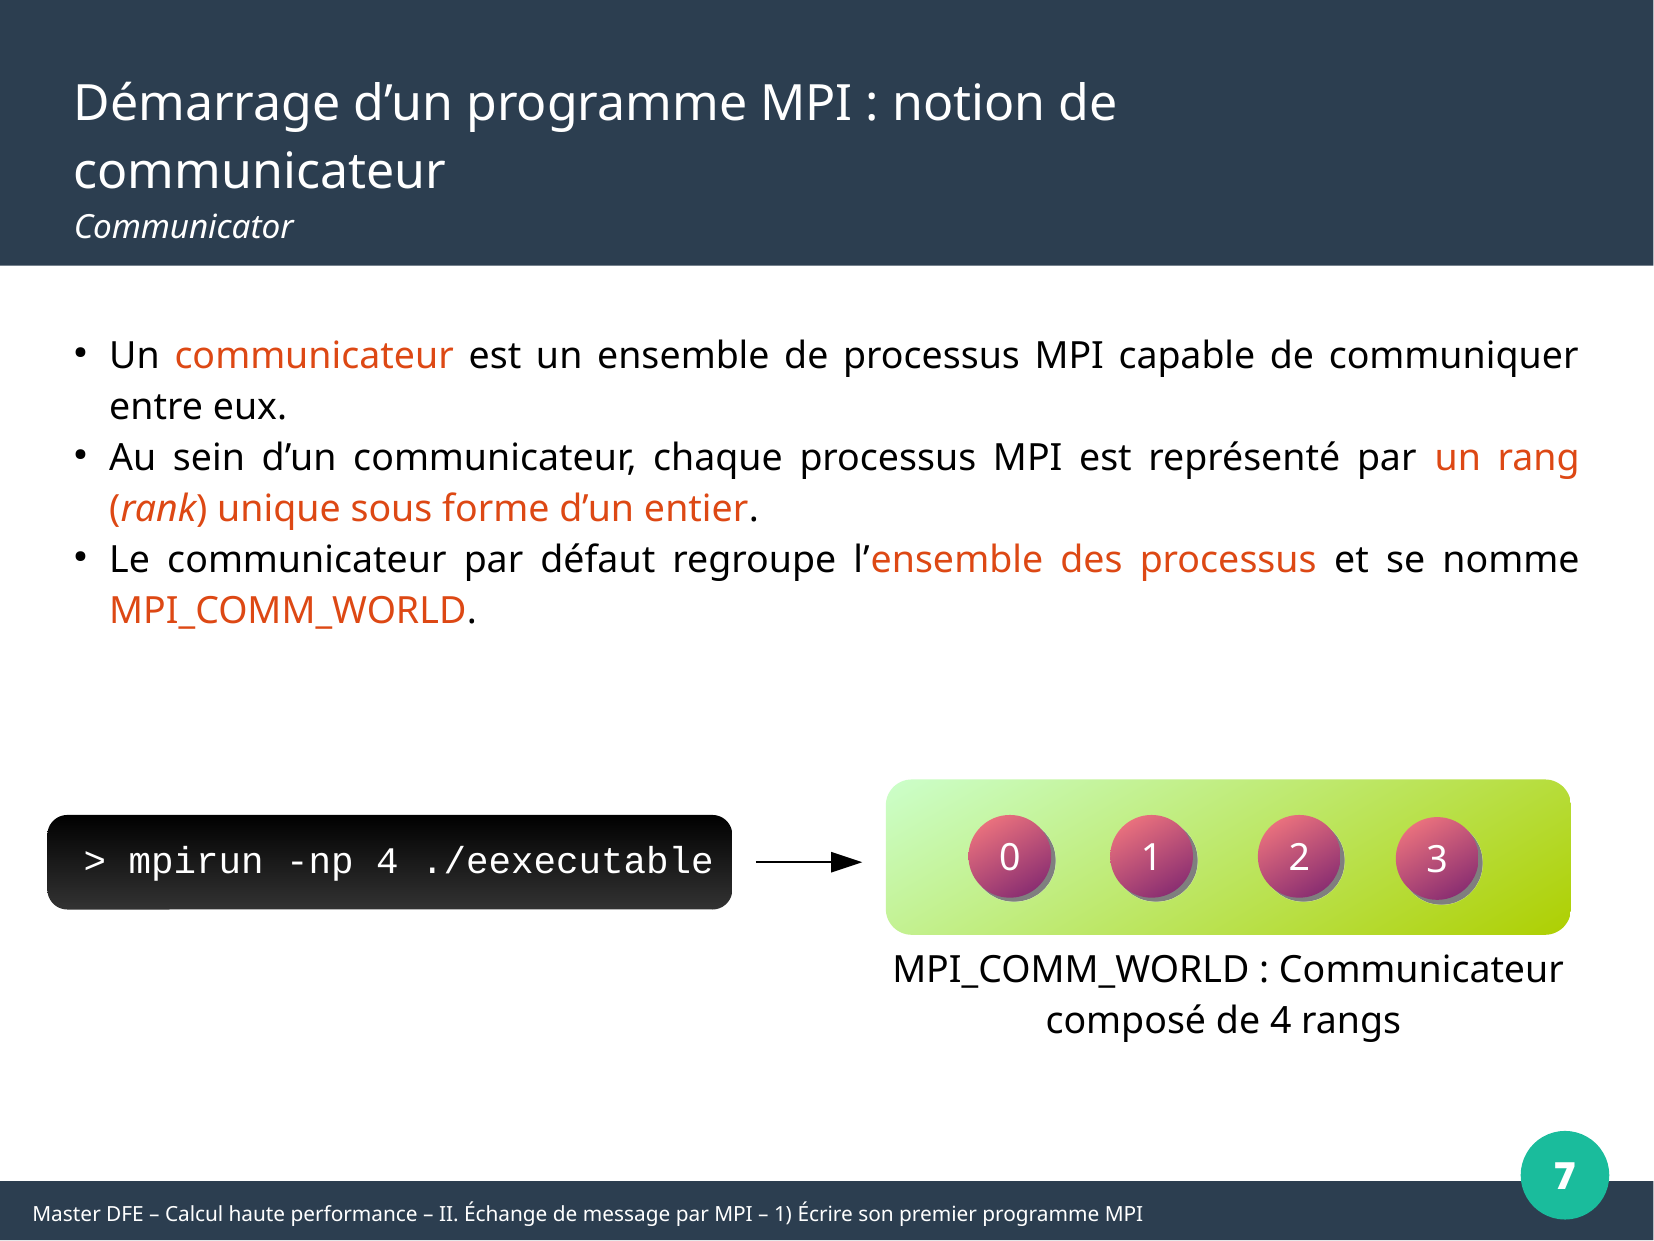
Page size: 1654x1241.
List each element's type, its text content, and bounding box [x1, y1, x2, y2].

text_box Démarrage d’un programme MPI : notion de communicateur Communicator [59, 59, 1477, 187]
text_box 1 [1110, 814, 1193, 898]
text_box 2 [1257, 814, 1341, 898]
text_box Un communicateur est un ensemble de processus MPI capable de communiquer entre eux. Au sein d’un communicateur, chaque processus MPI est représenté par un rang (rank) unique sous forme d’un entier. Le communicateur par défaut regroupe l’ensemble des processus et se nomme MPI_COMM_WORLD. [59, 320, 1595, 641]
text_box Master DFE – Calcul haute performance – II. Échange de message par MPI – 1) Écrire son premier programme MPI [17, 1191, 1436, 1235]
text_box [885, 779, 1571, 934]
text_box > mpirun -np 4 ./eexecutable [68, 834, 733, 928]
text_box 3 [1395, 817, 1479, 900]
text_box 0 [968, 814, 1052, 898]
text_box MPI_COMM_WORLD : Communicateur composé de 4 rangs [826, 934, 1630, 1052]
text_box [47, 814, 733, 910]
